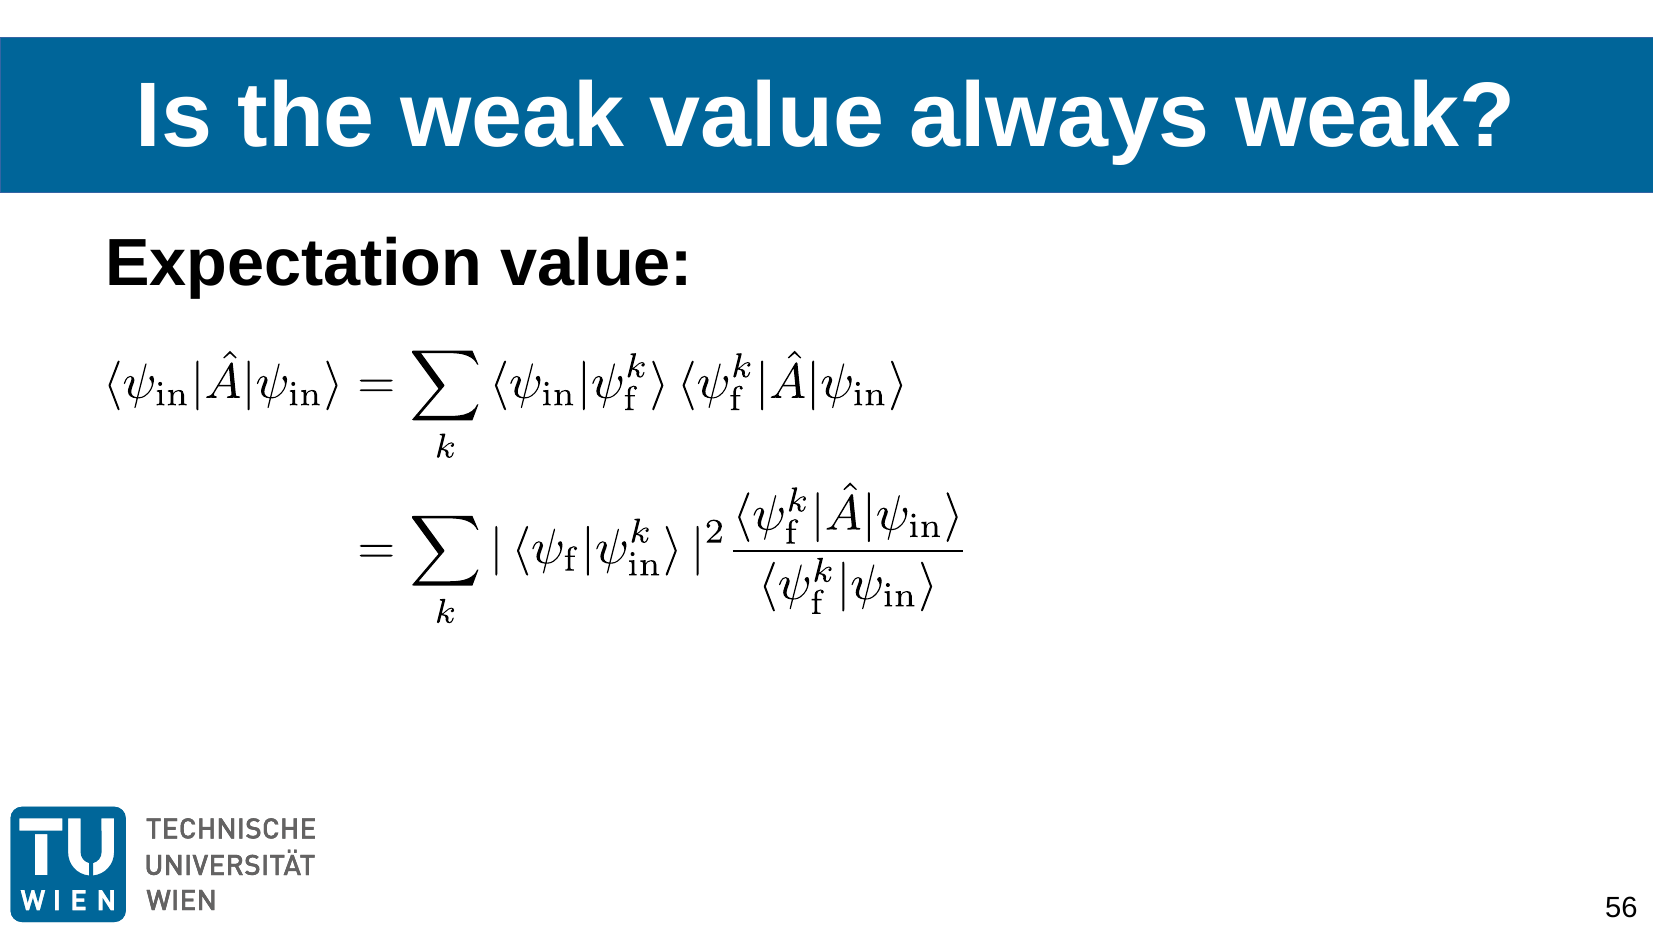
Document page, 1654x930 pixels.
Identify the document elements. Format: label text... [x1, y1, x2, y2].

picture [100, 330, 975, 630]
title Is the weak value always weak? [0, 37, 1653, 193]
list Expectation value: [105, 225, 1593, 765]
